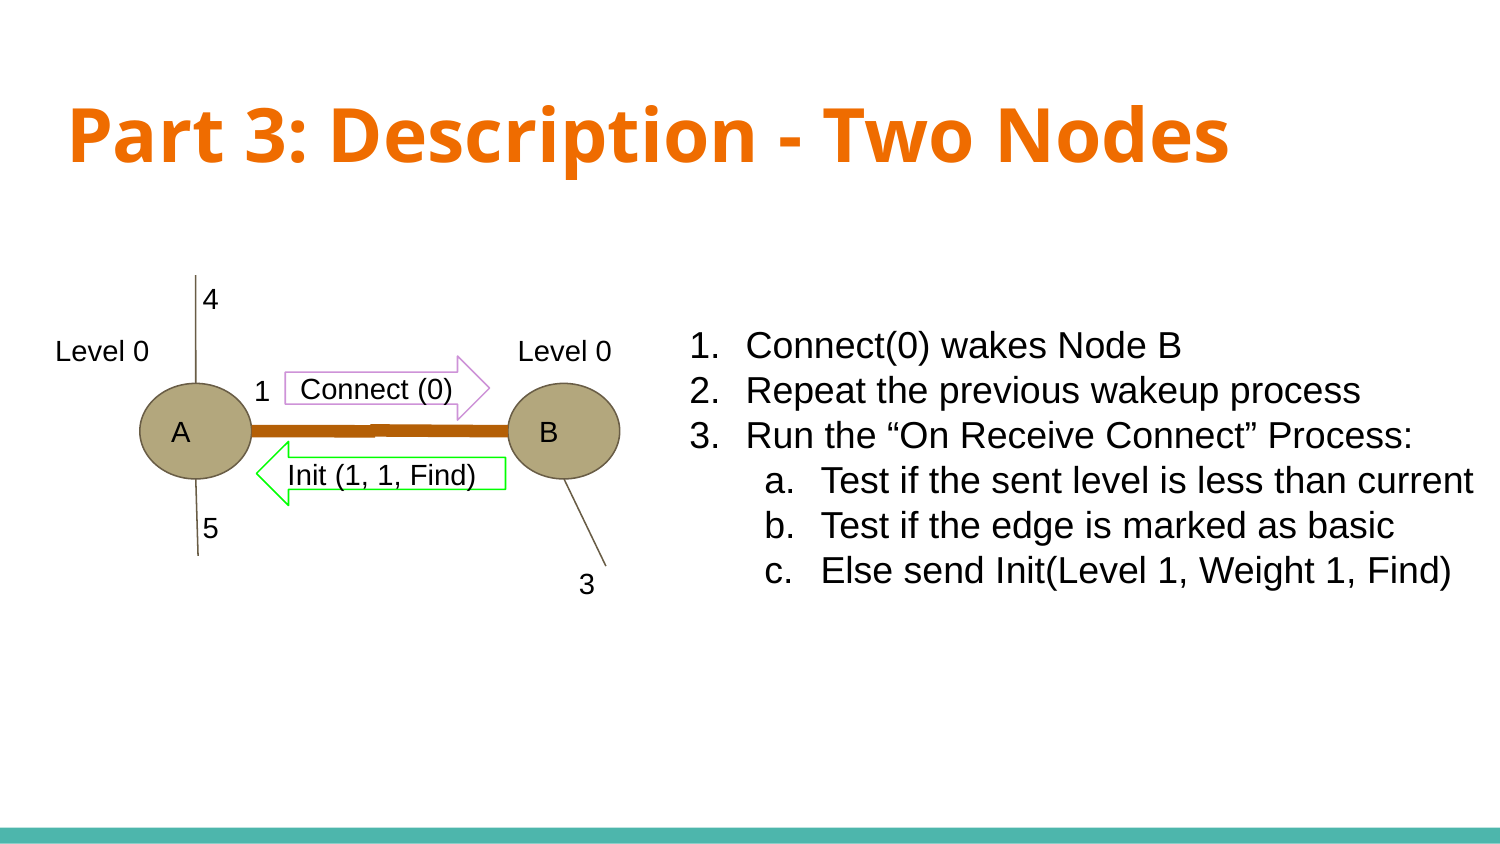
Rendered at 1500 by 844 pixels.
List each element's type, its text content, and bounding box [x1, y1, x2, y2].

text_box 5 [187, 494, 270, 552]
title Part 3: Description - Two Nodes [51, 72, 1449, 189]
text_box Connect (0) [285, 356, 490, 421]
text_box 4 [187, 265, 259, 323]
text_box Connect(0) wakes Node B Repeat the previous wakeup process Run the “On Receive Connect” Process: Test if the sent level is less than current Test if the edge is marked as basic Else send Init(Level 1, Weight 1, Find) [655, 305, 1500, 803]
text_box Level 0 [40, 317, 178, 371]
text_box 3 [563, 551, 606, 581]
text_box A [139, 383, 252, 479]
text_box B [508, 383, 620, 479]
text_box 1 [239, 357, 311, 410]
text_box Init (1, 1, Find) [256, 441, 506, 506]
text_box Level 0 [502, 317, 641, 371]
